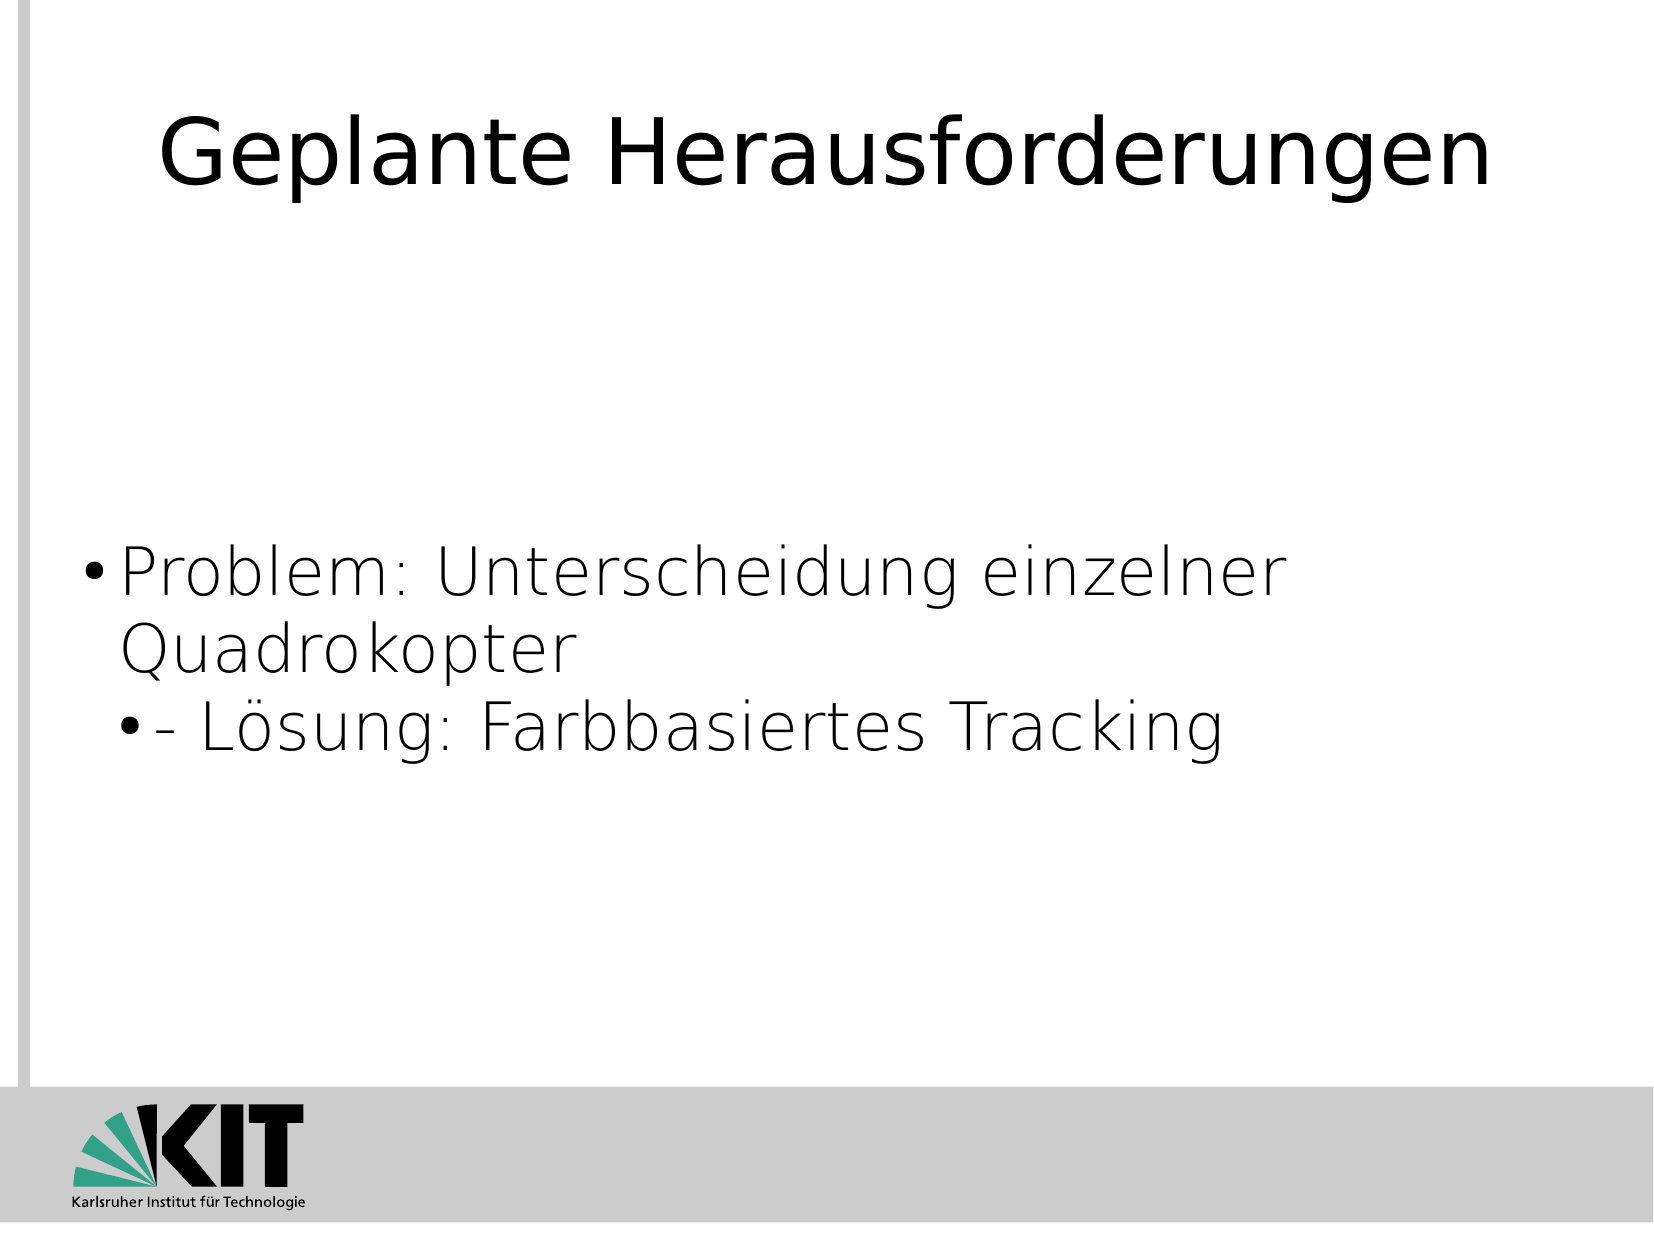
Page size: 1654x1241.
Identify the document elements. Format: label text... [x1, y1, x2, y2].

text_box [0, 1086, 1654, 1223]
picture [70, 1098, 308, 1217]
subtitle Problem: Unterscheidung einzelner Quadrokopter - Lösung: Farbbasiertes Tracking [82, 290, 1571, 1010]
title Geplante Herausforderungen [82, 49, 1571, 257]
